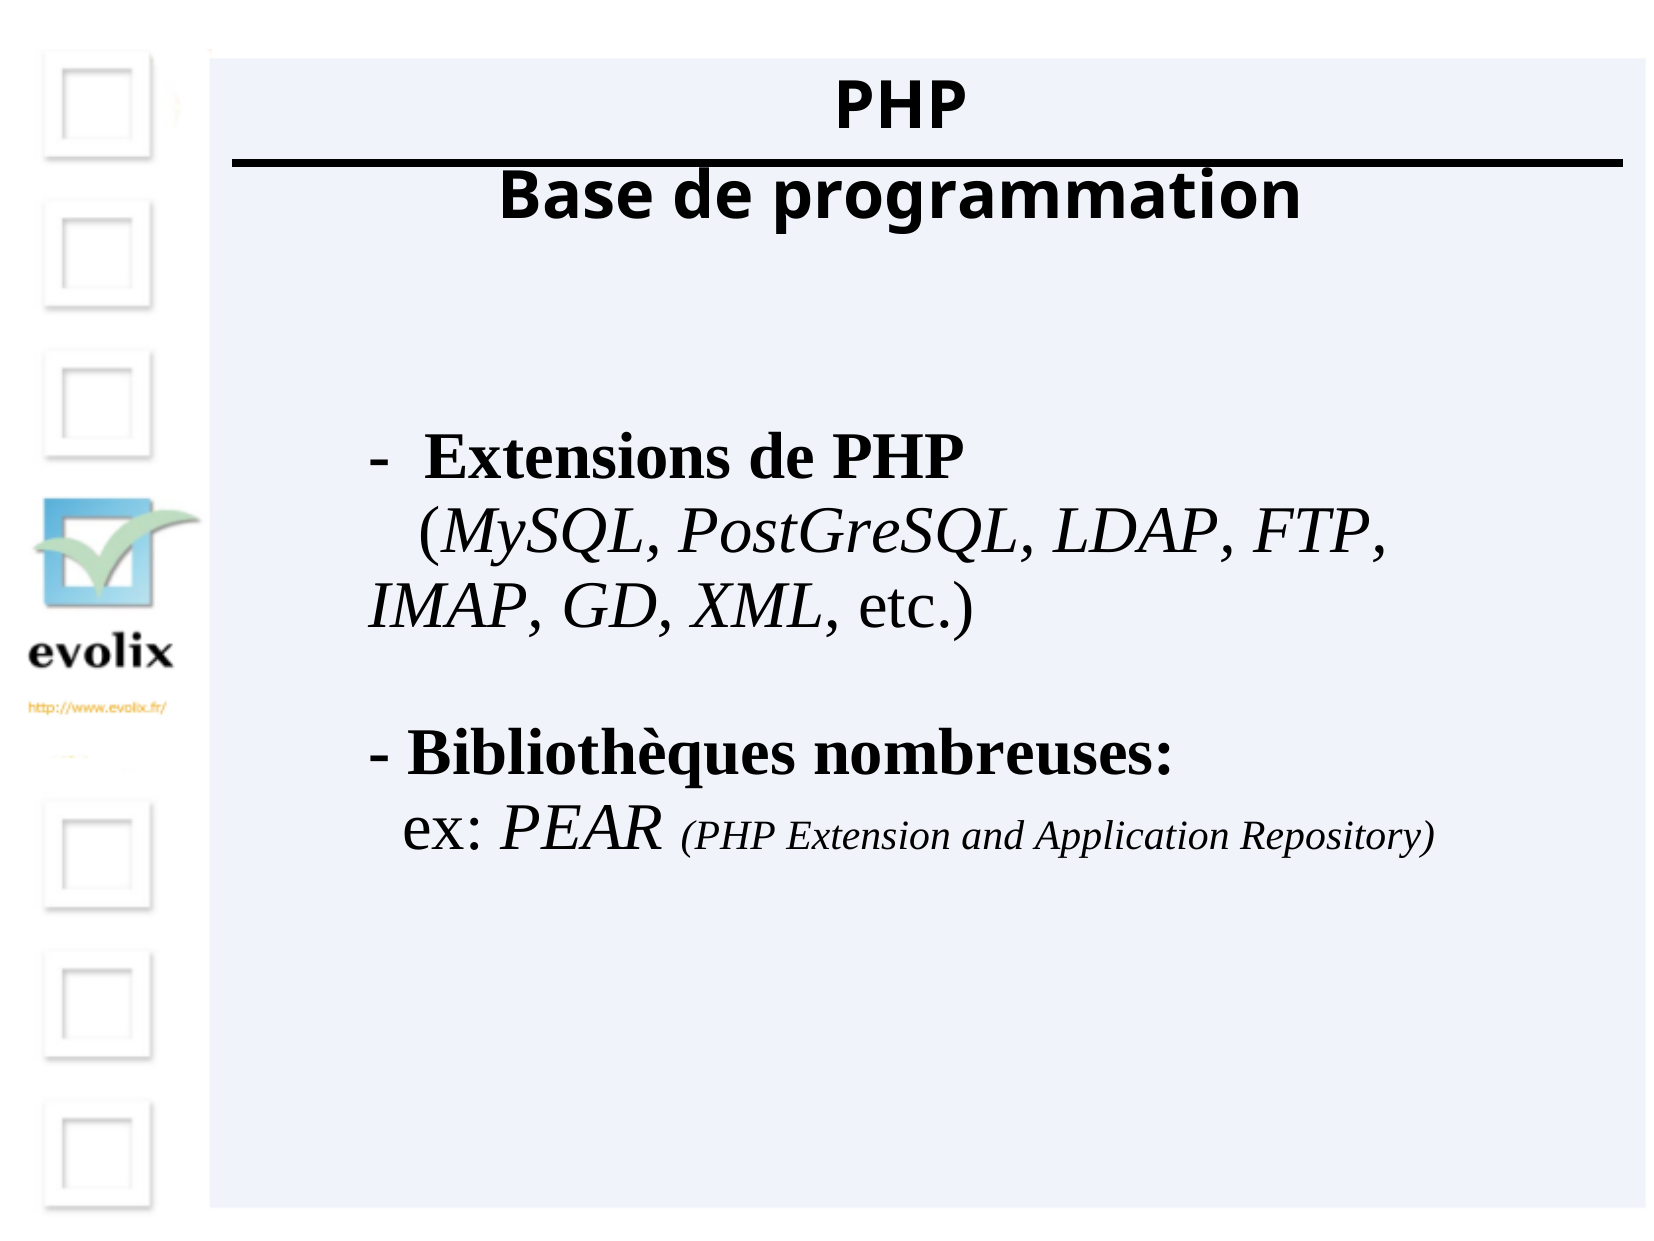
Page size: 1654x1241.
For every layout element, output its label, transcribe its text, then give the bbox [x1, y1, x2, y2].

subtitle - Extensions de PHP (MySQL, PostGreSQL, LDAP, FTP, IMAP, GD, XML, etc.) - Bibliothèques nombreuses: ex: PEAR (PHP Extension and Application Repository) [293, 289, 1540, 1087]
title PHP Base de programmation [413, 41, 1388, 254]
picture [0, 49, 1654, 1218]
